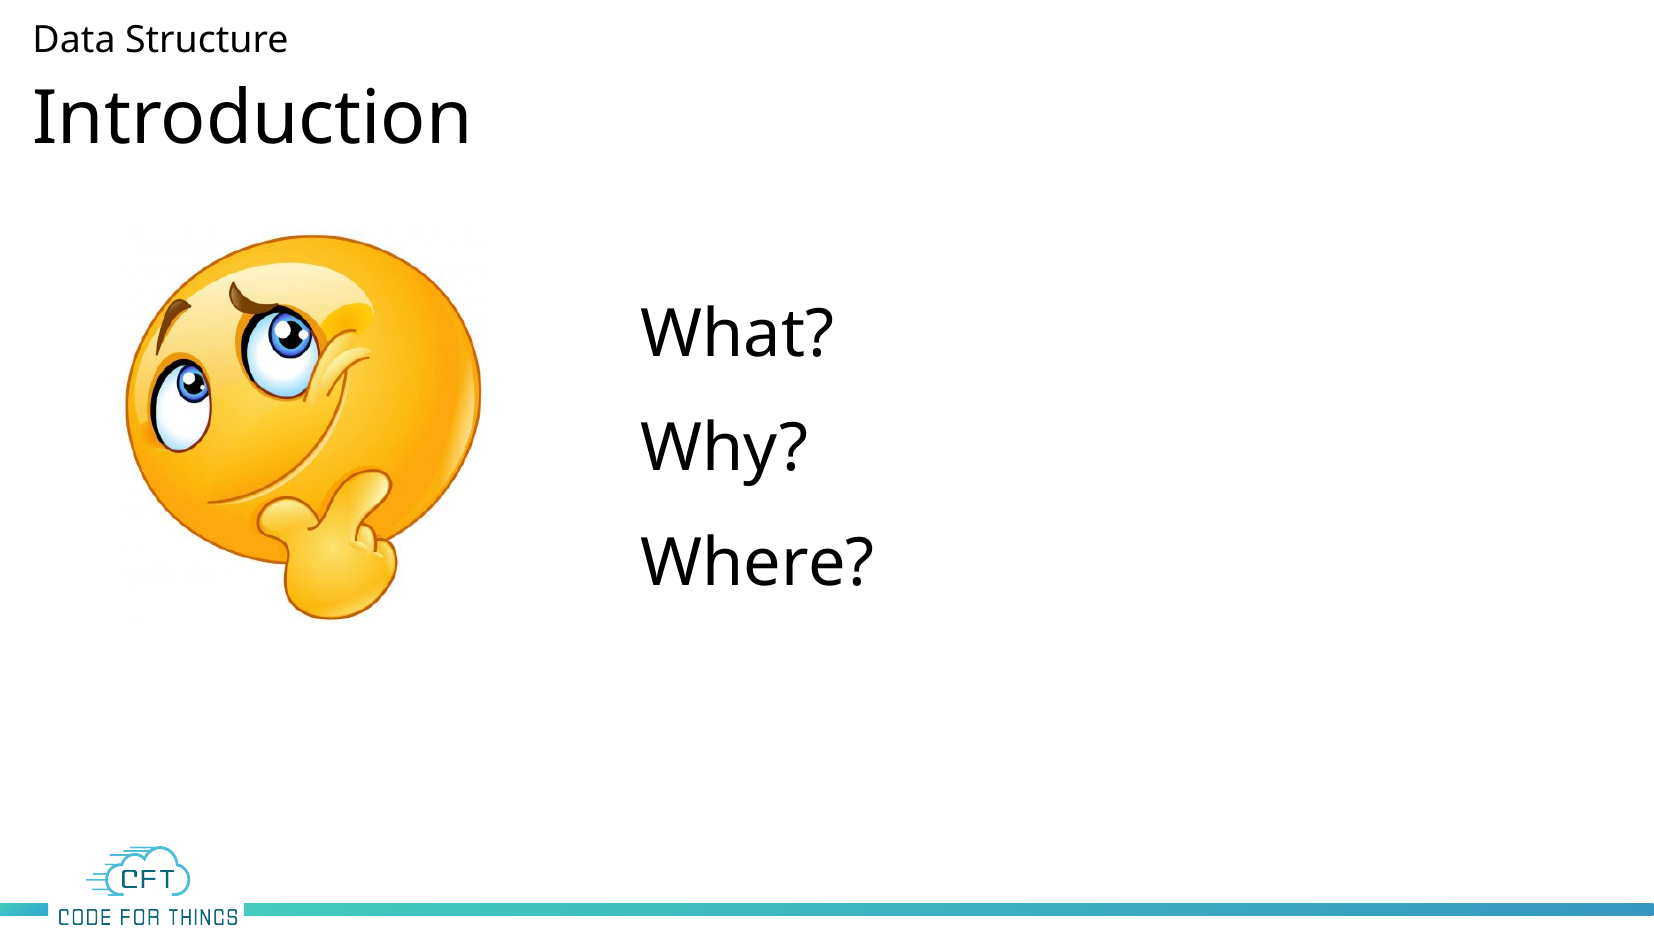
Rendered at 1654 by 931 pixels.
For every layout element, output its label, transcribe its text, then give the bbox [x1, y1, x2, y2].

title Data Structure Introduction [32, 12, 1184, 166]
text_box What? Why? Where? [625, 277, 908, 573]
picture [59, 846, 237, 925]
picture [118, 228, 488, 627]
